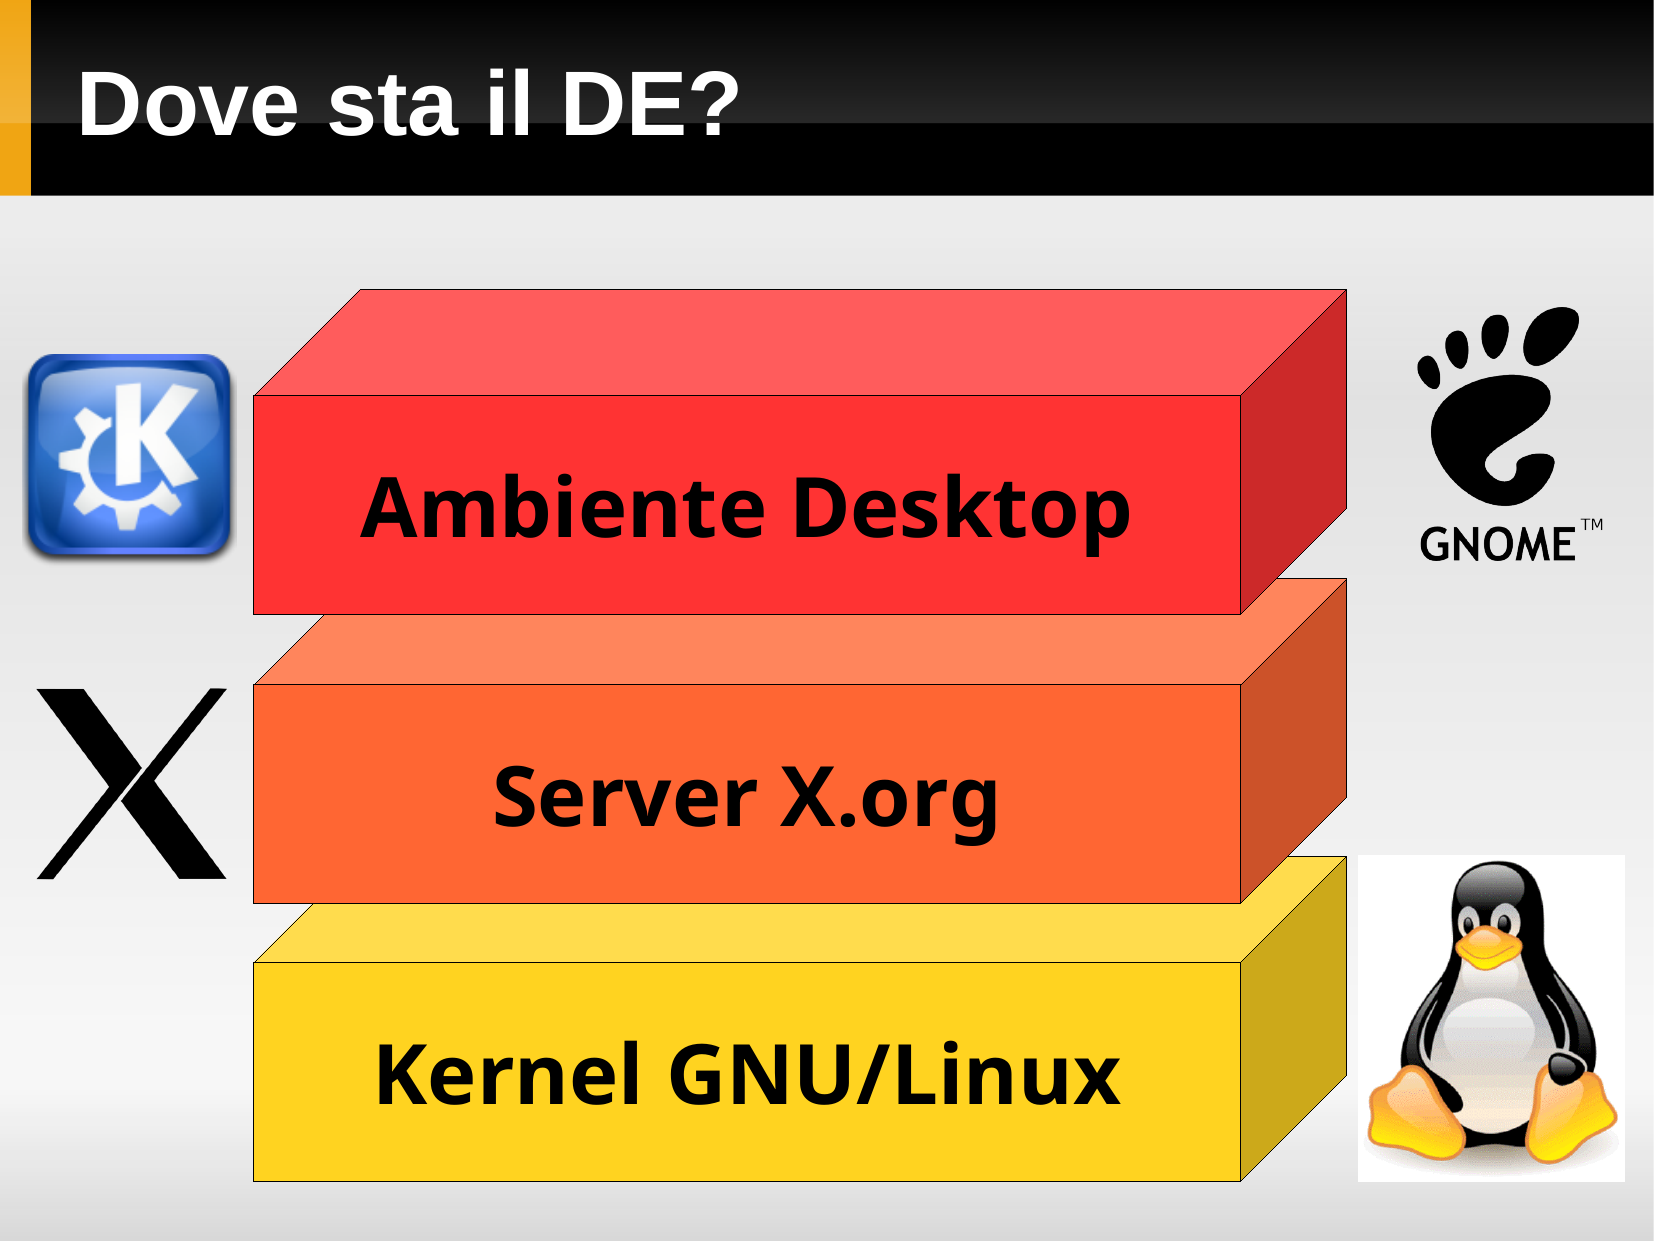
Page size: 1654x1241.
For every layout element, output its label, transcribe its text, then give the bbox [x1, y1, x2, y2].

text_box Kernel GNU/Linux [253, 963, 1240, 1182]
picture [0, 0, 1654, 1241]
title Dove sta il DE? [76, 7, 1565, 200]
text_box Ambiente Desktop [253, 396, 1240, 615]
text_box Server X.org [253, 685, 1240, 904]
